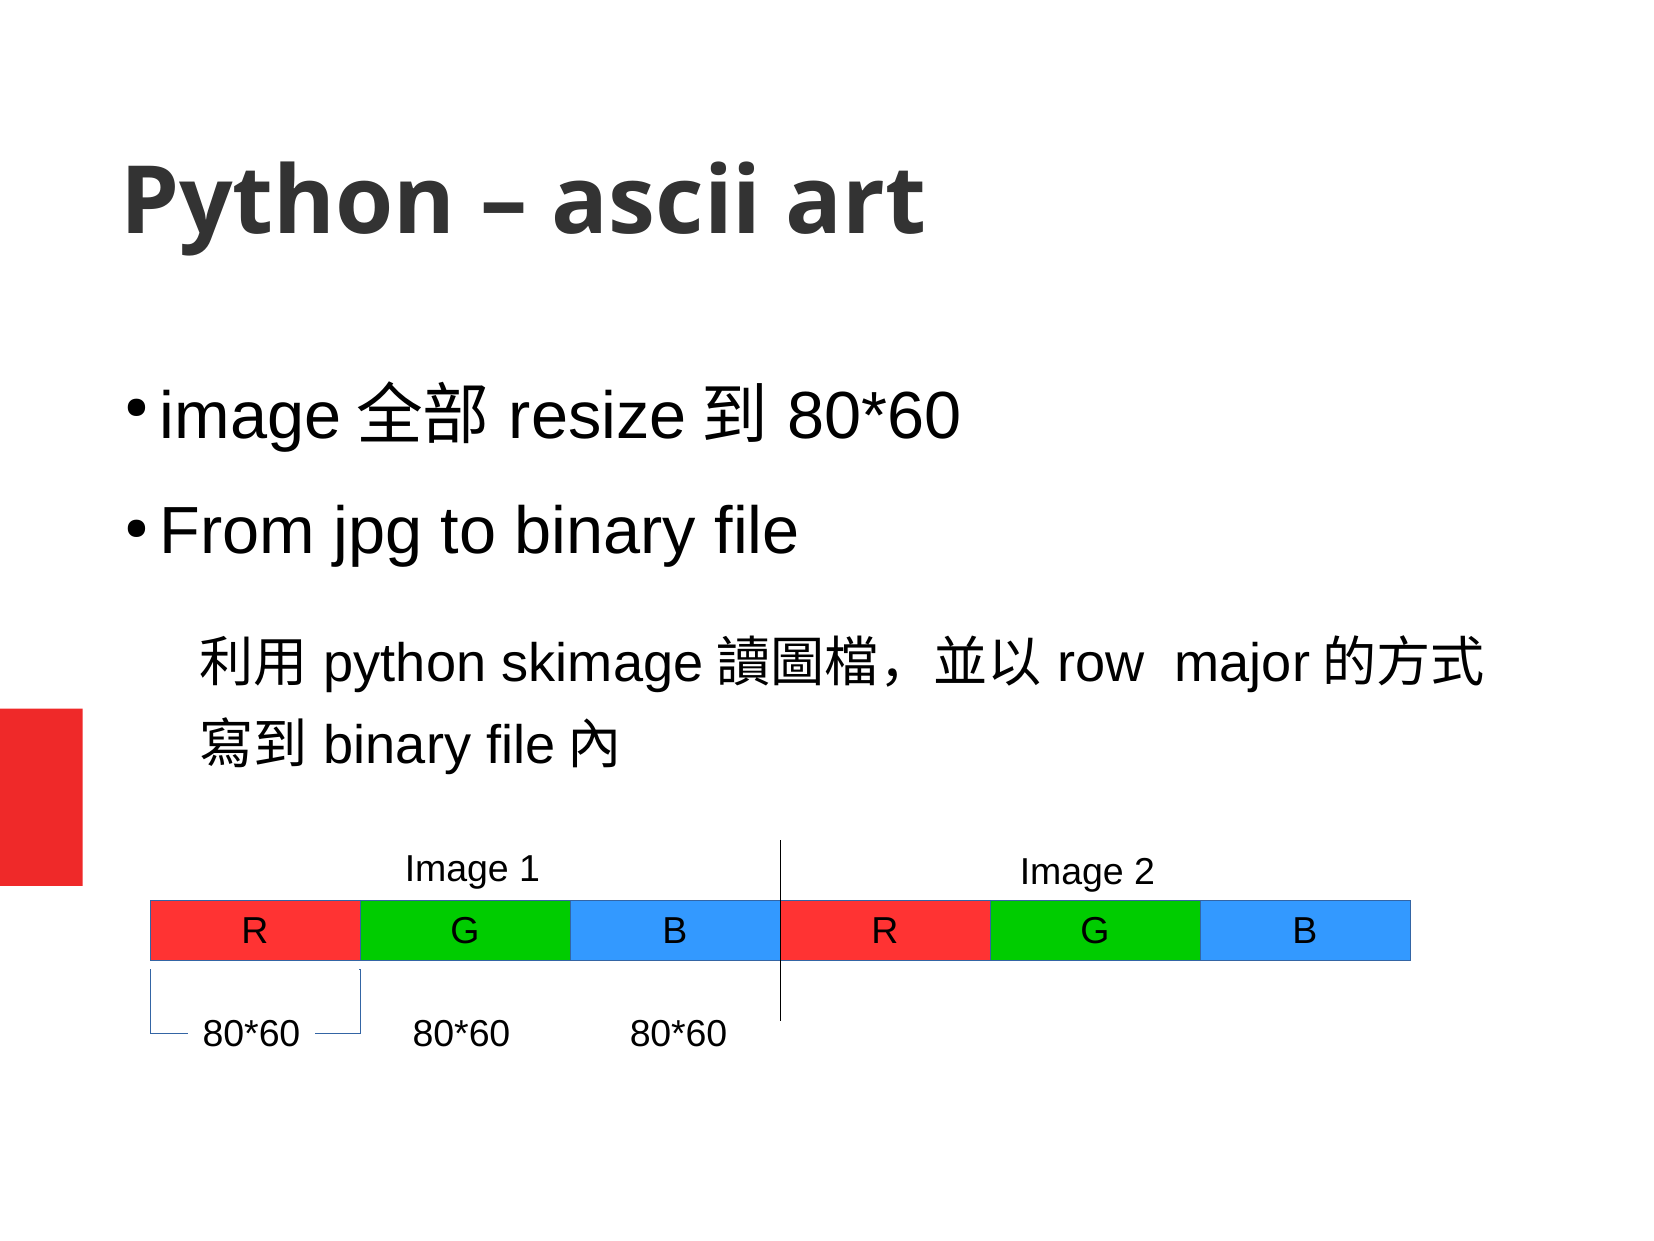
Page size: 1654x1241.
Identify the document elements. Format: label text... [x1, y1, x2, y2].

text_box 80*60 [187, 1005, 316, 1062]
text_box 80*60 [397, 1005, 526, 1062]
text_box G [990, 900, 1200, 961]
text_box 80*60 [615, 1005, 743, 1062]
text_box Image 1 [390, 840, 555, 897]
title Python – ascii art [120, 78, 1526, 316]
text_box Image 2 [1005, 843, 1171, 901]
text_box B [570, 900, 780, 961]
text_box R [150, 900, 360, 961]
subtitle image全部resize到80*60 From jpg to binary file 利用python skimage讀圖檔，並以row major的方式 寫到binary file內 [124, 360, 1531, 1081]
text_box B [1200, 900, 1411, 961]
text_box R [781, 900, 990, 961]
text_box G [360, 900, 570, 961]
